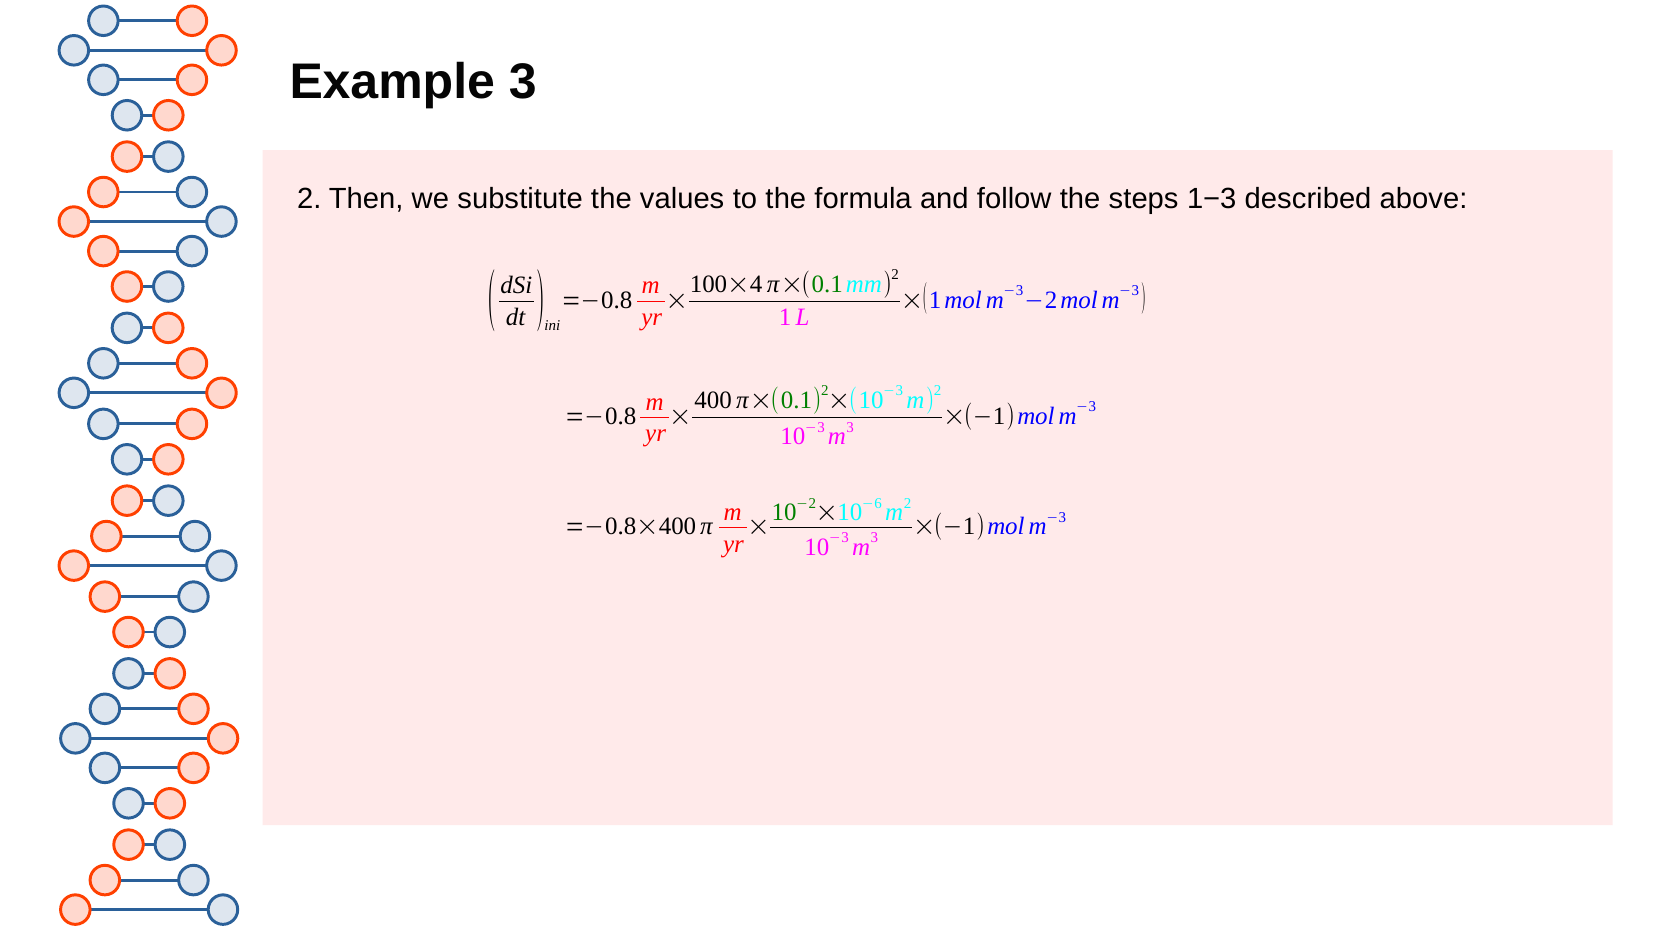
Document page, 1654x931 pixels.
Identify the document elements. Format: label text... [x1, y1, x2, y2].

chart [564, 494, 1067, 561]
chart [564, 382, 1097, 451]
chart [487, 266, 1146, 334]
text_box [262, 150, 1613, 826]
title Example 3 [289, 43, 620, 119]
text_box 2. Then, we substitute the values to the formula and follow the steps 1−3 described above: [282, 174, 1482, 223]
